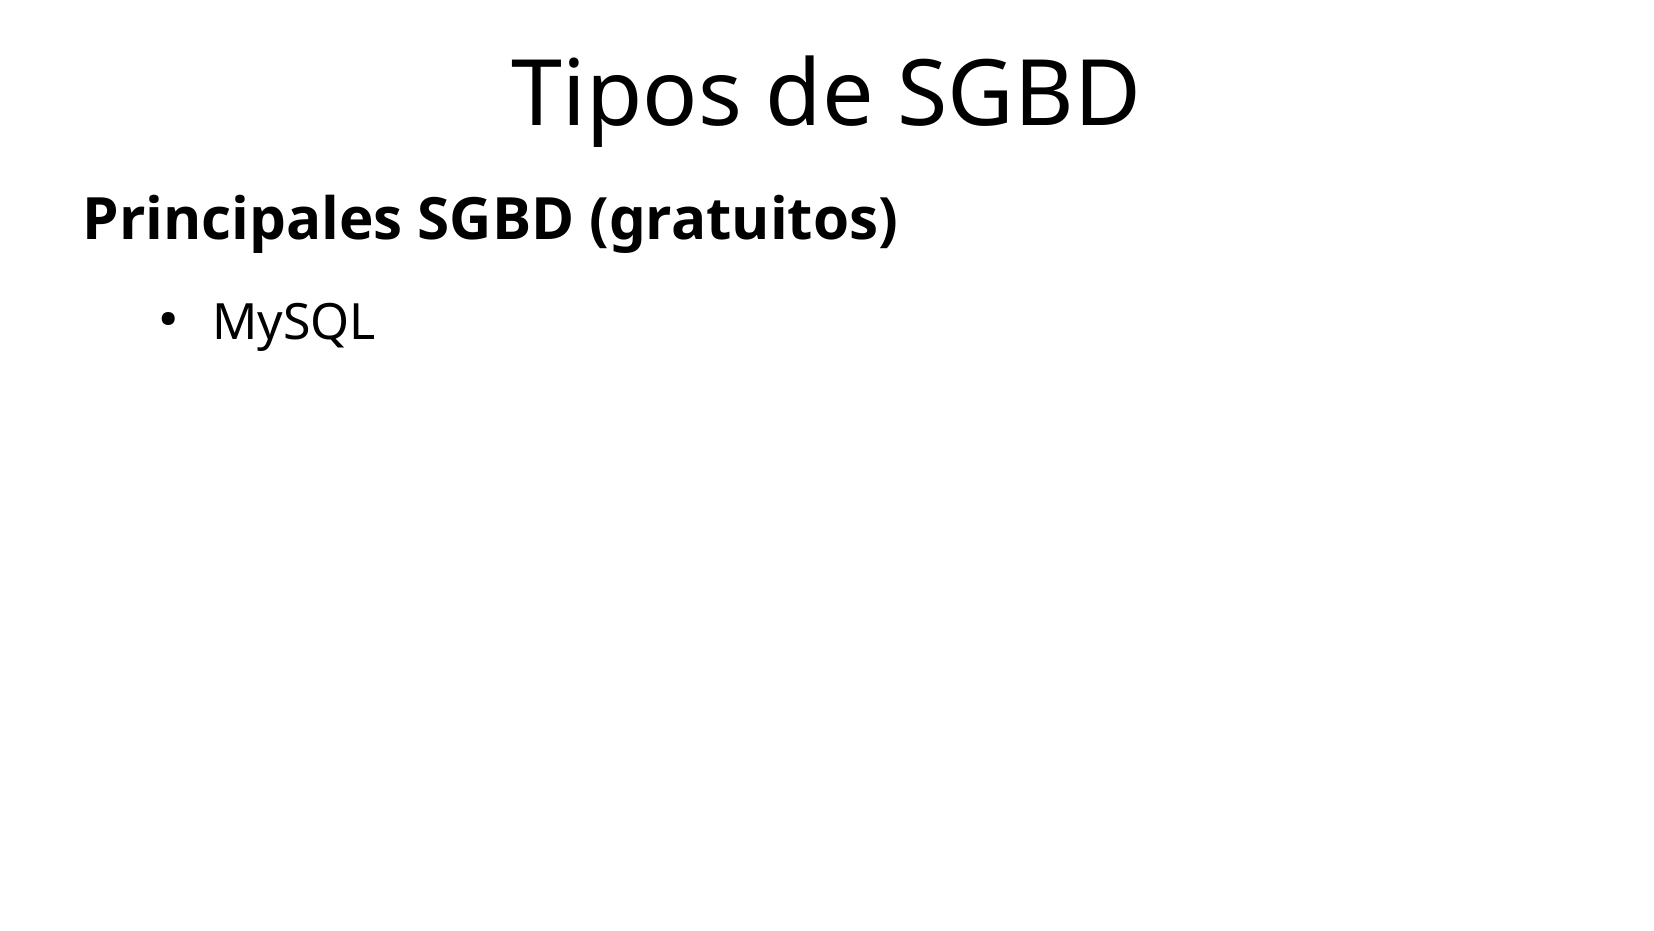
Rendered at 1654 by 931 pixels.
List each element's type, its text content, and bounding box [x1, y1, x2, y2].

title Tipos de SGBD [82, 37, 1571, 142]
list Principales SGBD (gratuitos) MySQL [82, 177, 1571, 839]
